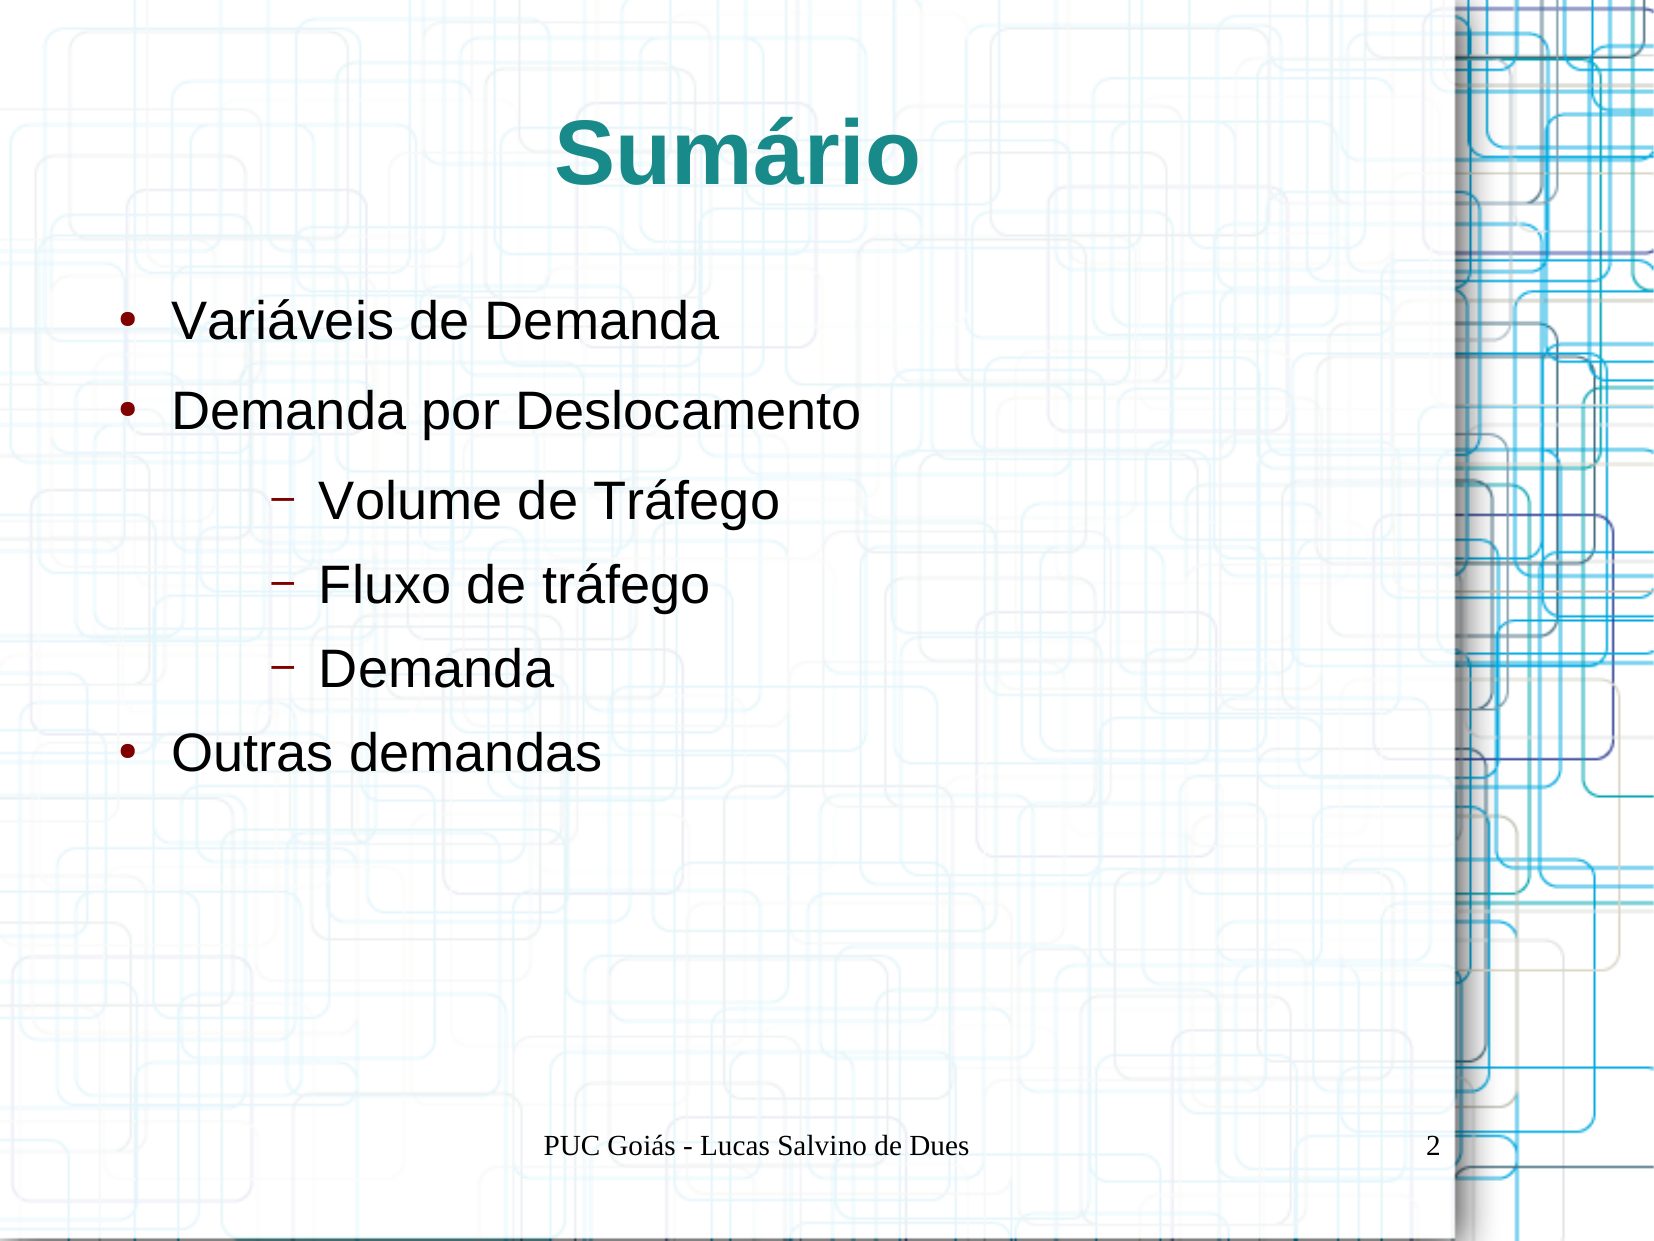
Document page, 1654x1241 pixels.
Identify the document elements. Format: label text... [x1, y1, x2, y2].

list Variáveis de Demanda Demanda por Deslocamento Volume de Tráfego Fluxo de tráfego Demanda Outras demandas [82, 290, 1418, 1010]
title Sumário [59, 49, 1418, 257]
picture [0, 0, 1654, 1241]
